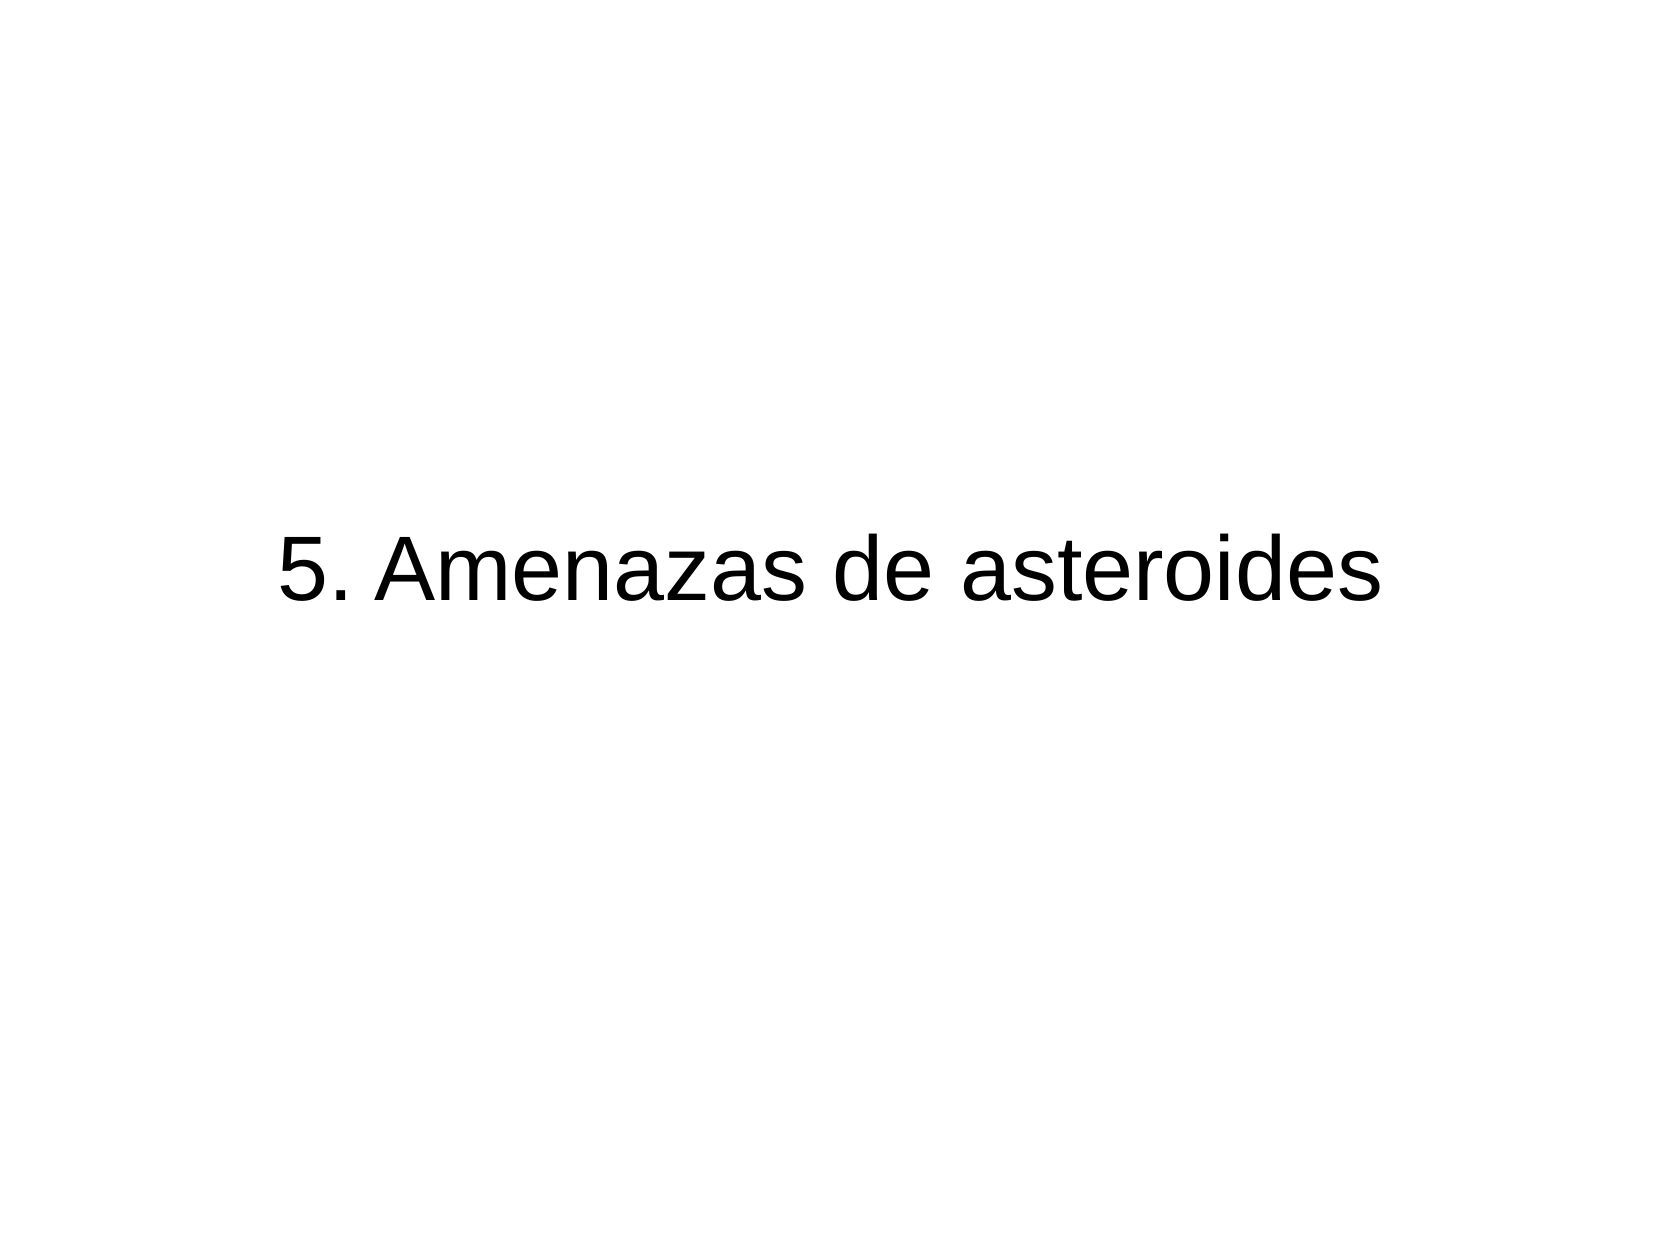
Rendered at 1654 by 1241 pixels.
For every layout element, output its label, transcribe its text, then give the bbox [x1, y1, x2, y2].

title 5. Amenazas de asteroides [86, 465, 1576, 673]
